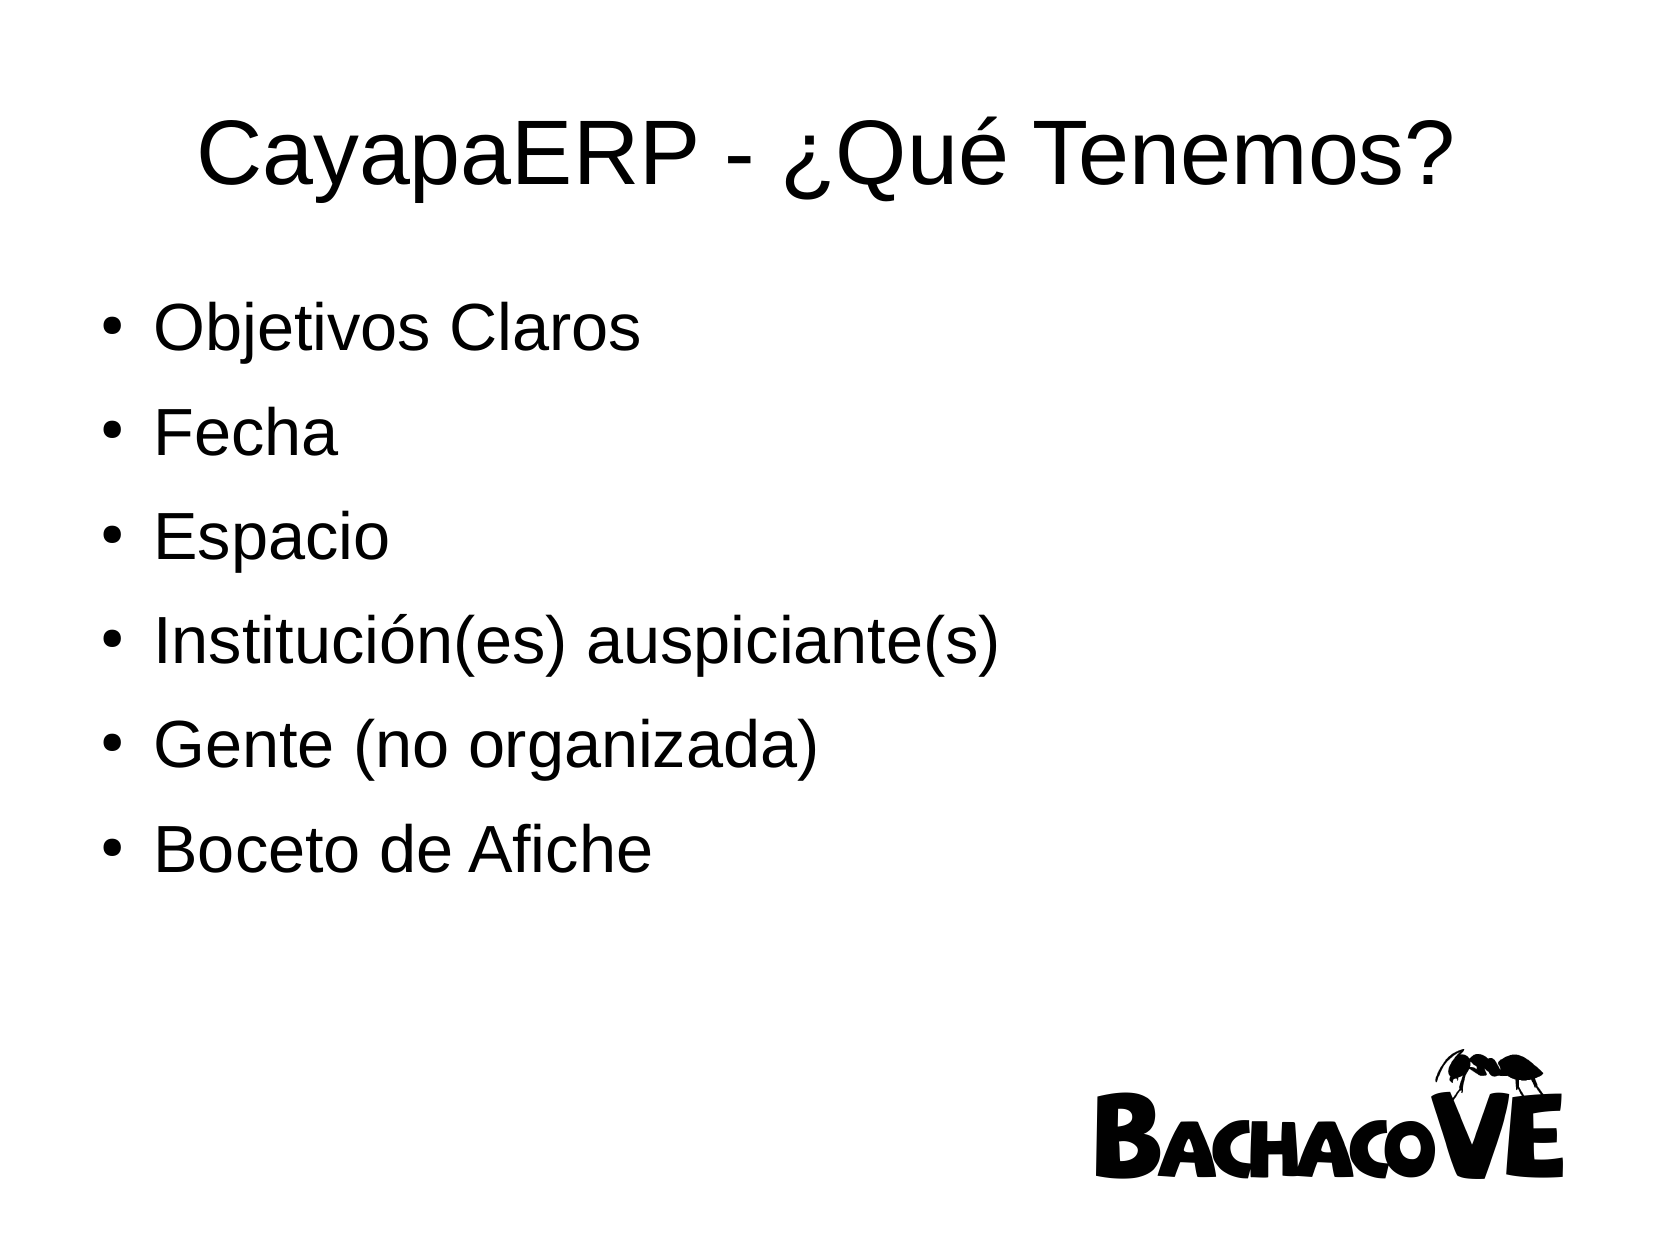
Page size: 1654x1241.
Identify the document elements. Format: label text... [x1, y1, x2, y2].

title CayapaERP - ¿Qué Tenemos? [82, 49, 1571, 257]
list Objetivos Claros Fecha Espacio Institución(es) auspiciante(s) Gente (no organizada) Boceto de Afiche [82, 290, 1538, 1010]
picture [1096, 1049, 1563, 1179]
